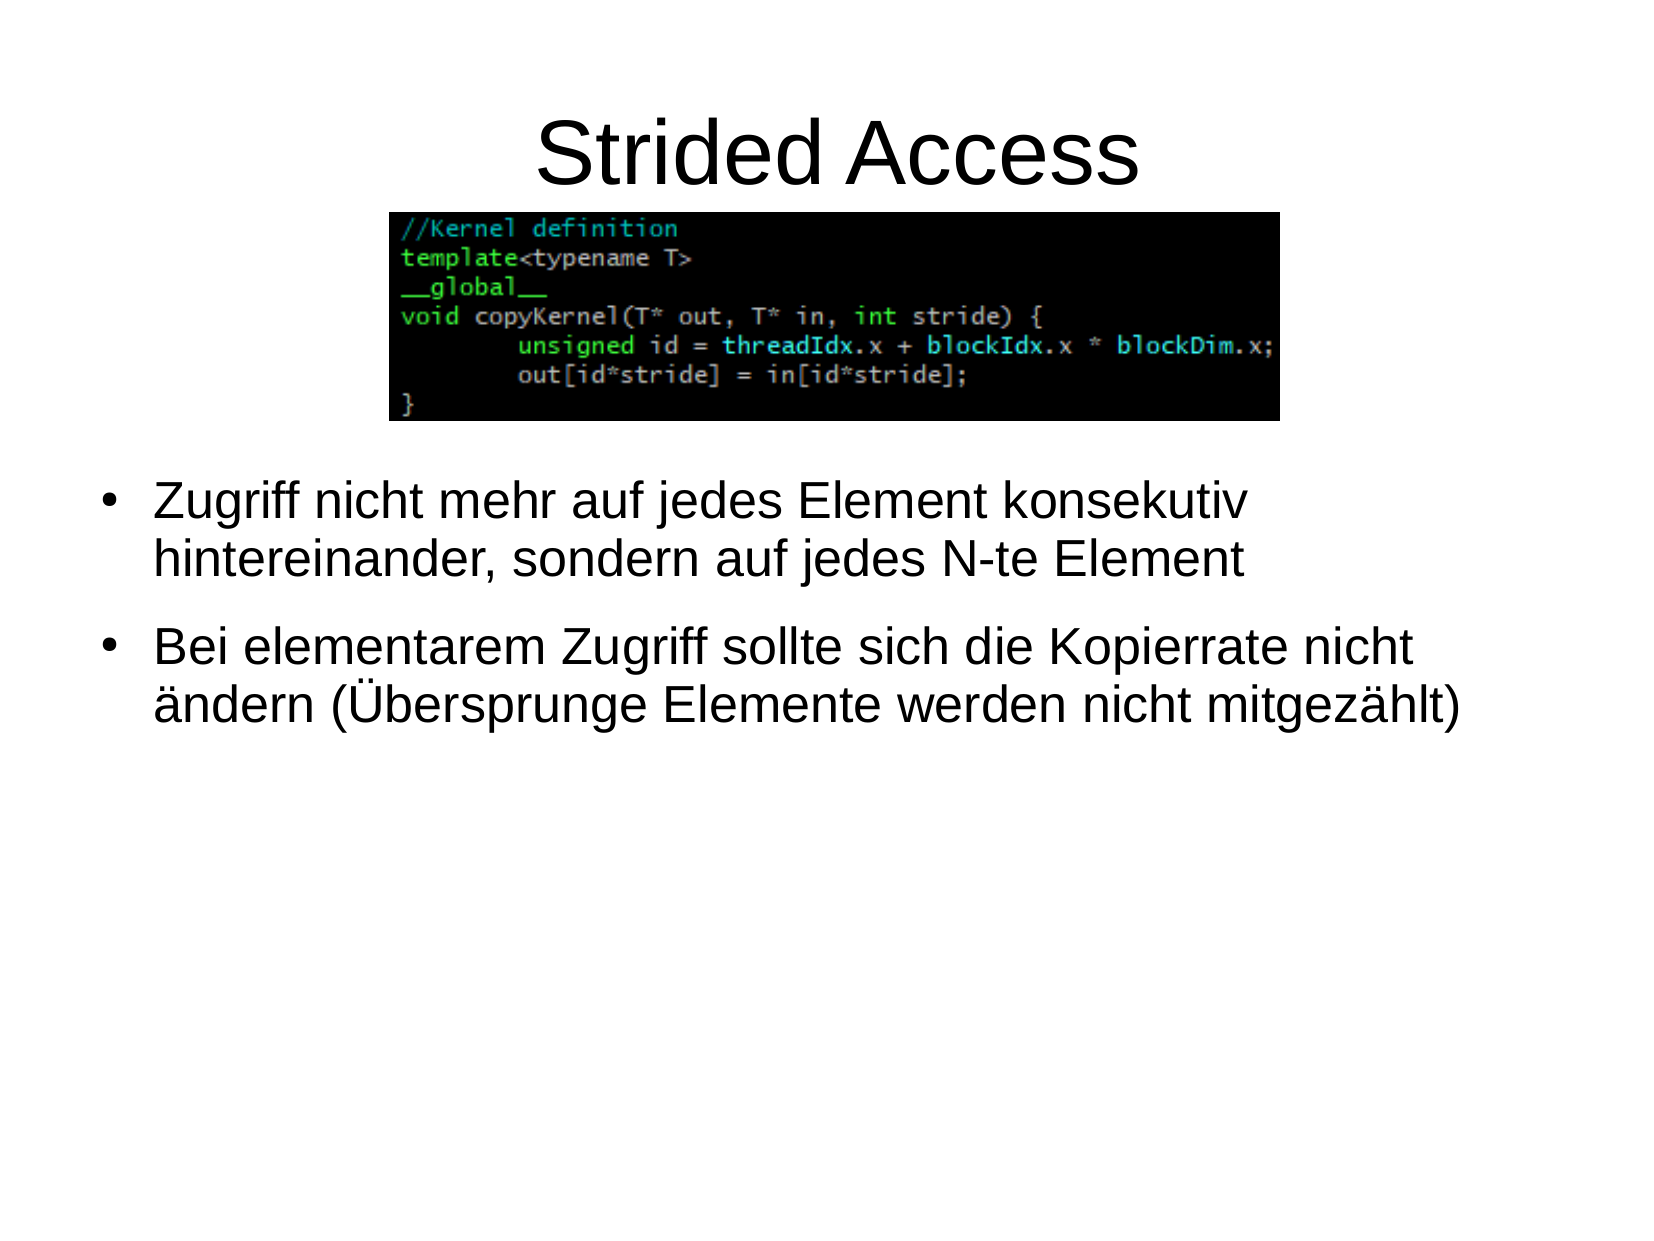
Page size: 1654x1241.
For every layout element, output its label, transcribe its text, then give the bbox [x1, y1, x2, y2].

title Strided Access [94, 49, 1583, 257]
list Zugriff nicht mehr auf jedes Element konsekutiv hintereinander, sondern auf jedes N-te Element Bei elementarem Zugriff sollte sich die Kopierrate nicht ändern (Übersprunge Elemente werden nicht mitgezählt) [82, 279, 1571, 1099]
picture [389, 212, 1280, 421]
